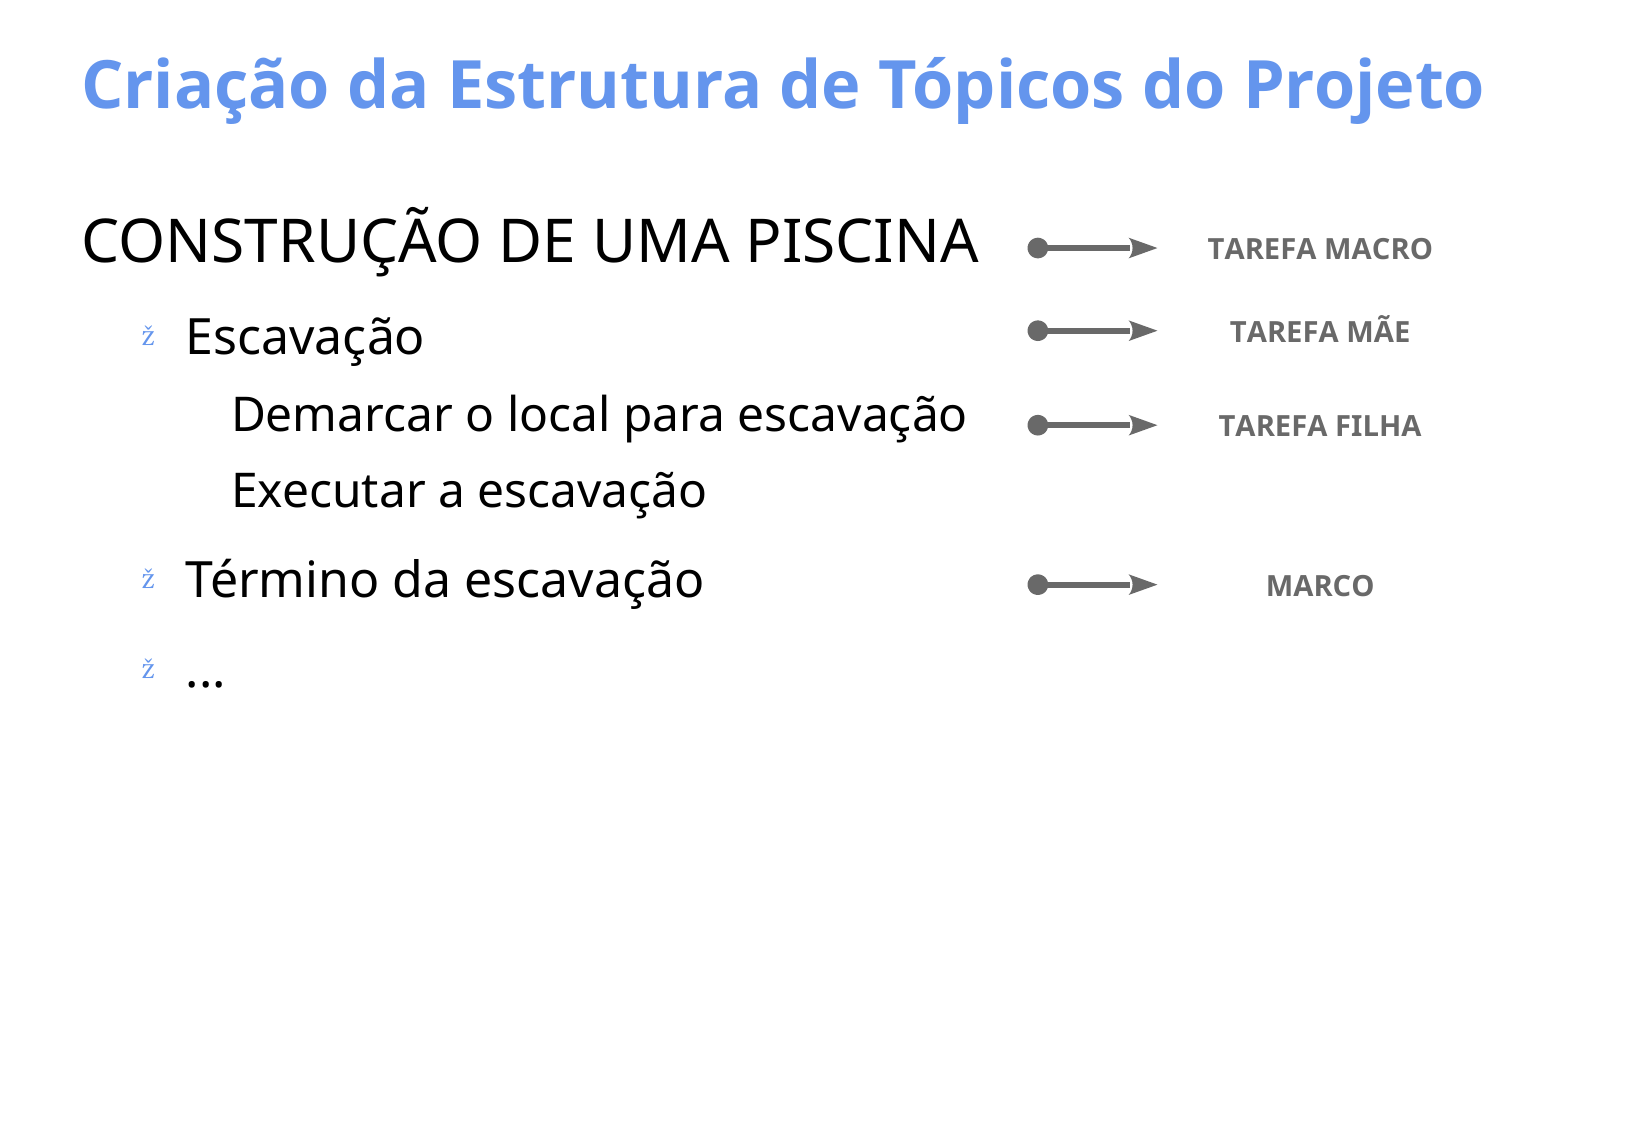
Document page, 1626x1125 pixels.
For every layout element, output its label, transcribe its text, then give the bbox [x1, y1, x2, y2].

text_box TAREFA MÃE [1048, 283, 1592, 378]
title Criação da Estrutura de Tópicos do Projeto [81, 1, 1544, 162]
text_box TAREFA FILHA [1048, 378, 1592, 473]
text_box MARCO [1048, 537, 1592, 632]
text_box TAREFA MACRO [1048, 200, 1592, 283]
list CONSTRUÇÃO DE UMA PISCINA Escavação Demarcar o local para escavação Executar a escavação Término da escavação ... [81, 165, 1099, 1016]
